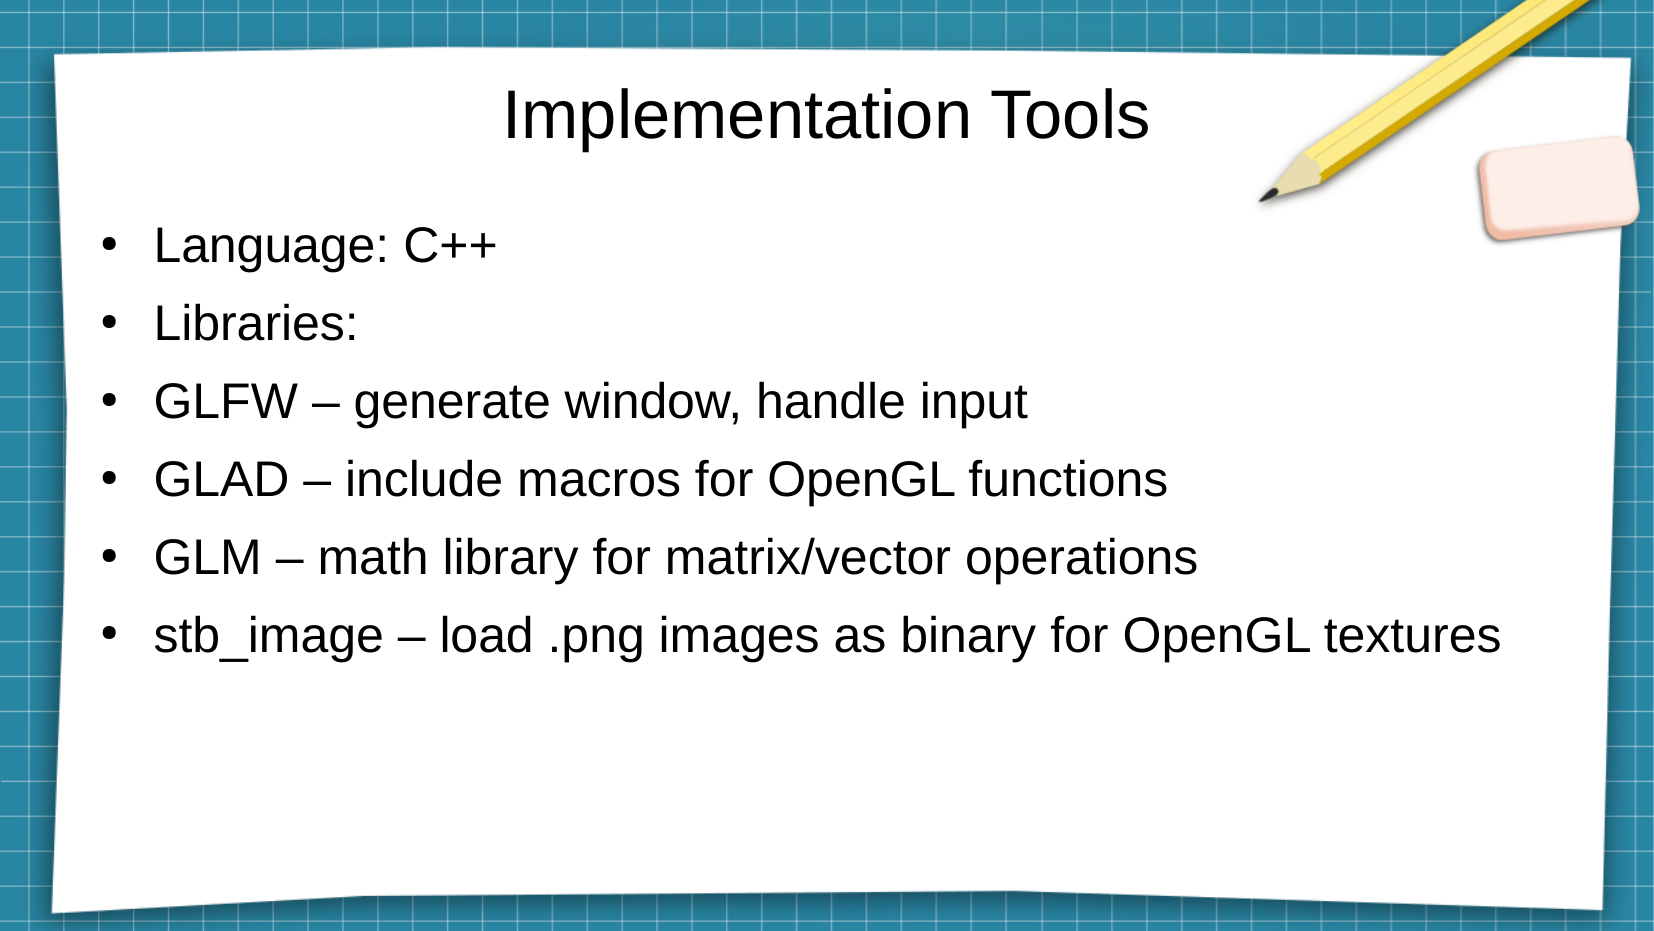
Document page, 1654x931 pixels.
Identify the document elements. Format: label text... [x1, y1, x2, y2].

list Language: C++ Libraries: GLFW – generate window, handle input GLAD – include macros for OpenGL functions GLM – math library for matrix/vector operations stb_image – load .png images as binary for OpenGL textures [82, 217, 1571, 758]
picture [0, 0, 1654, 931]
title Implementation Tools [82, 37, 1571, 193]
